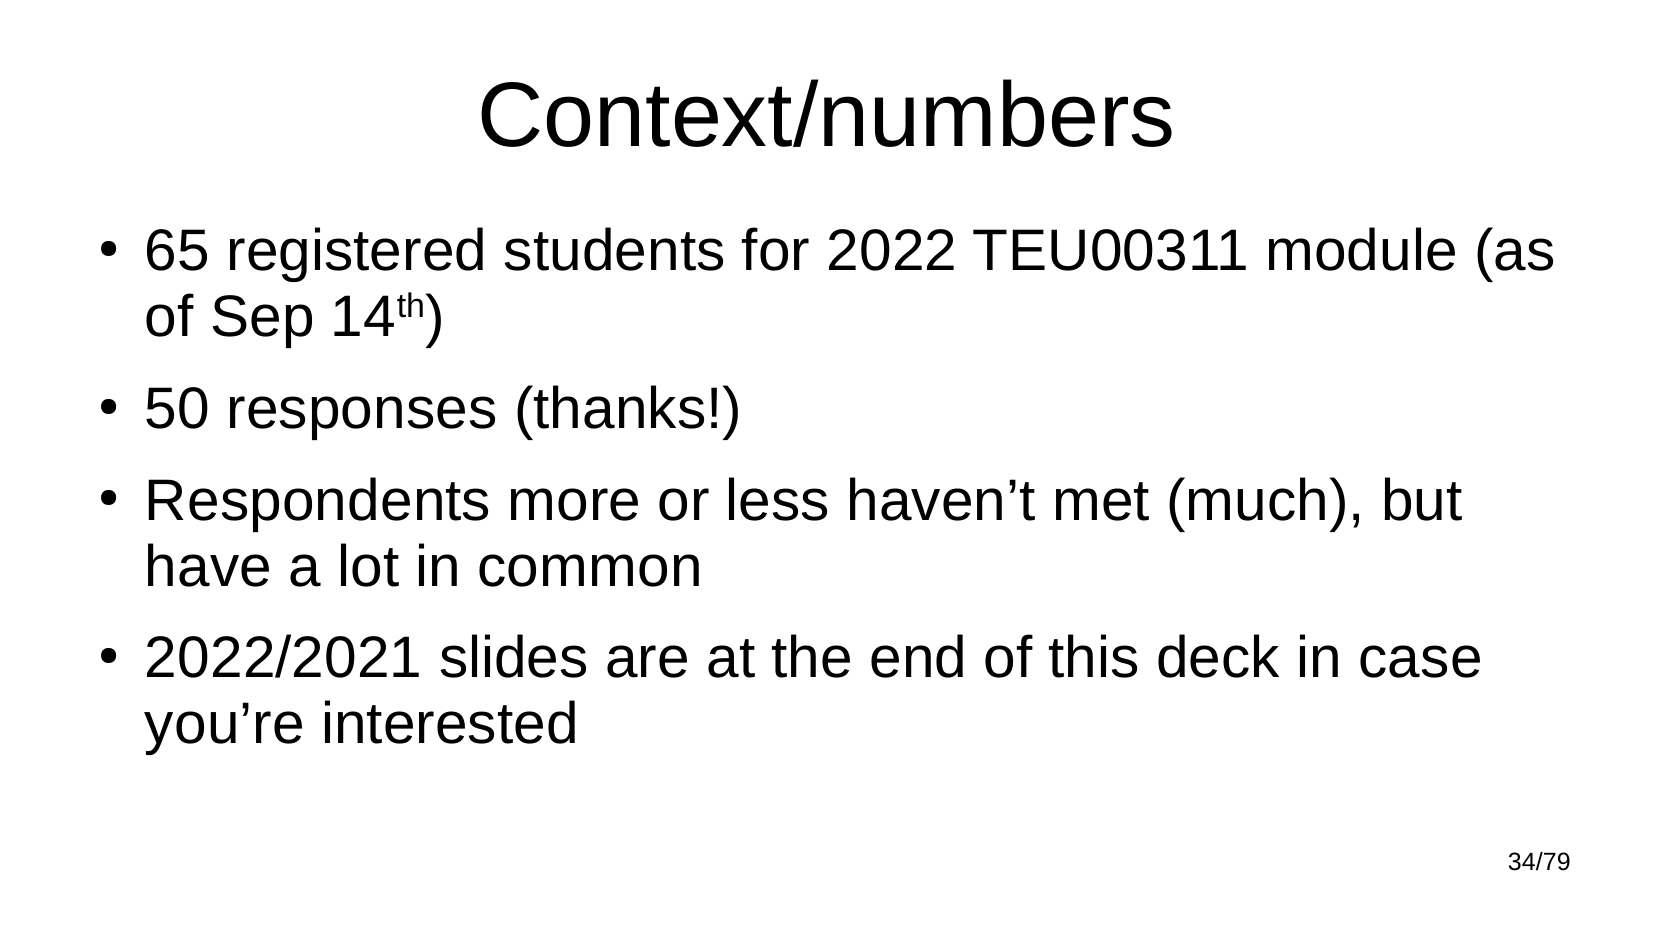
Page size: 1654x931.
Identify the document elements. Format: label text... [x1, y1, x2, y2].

list 65 registered students for 2022 TEU00311 module (as of Sep 14th) 50 responses (thanks!) Respondents more or less haven’t met (much), but have a lot in common 2022/2021 slides are at the end of this deck in case you’re interested [82, 217, 1571, 758]
title Context/numbers [82, 37, 1571, 193]
